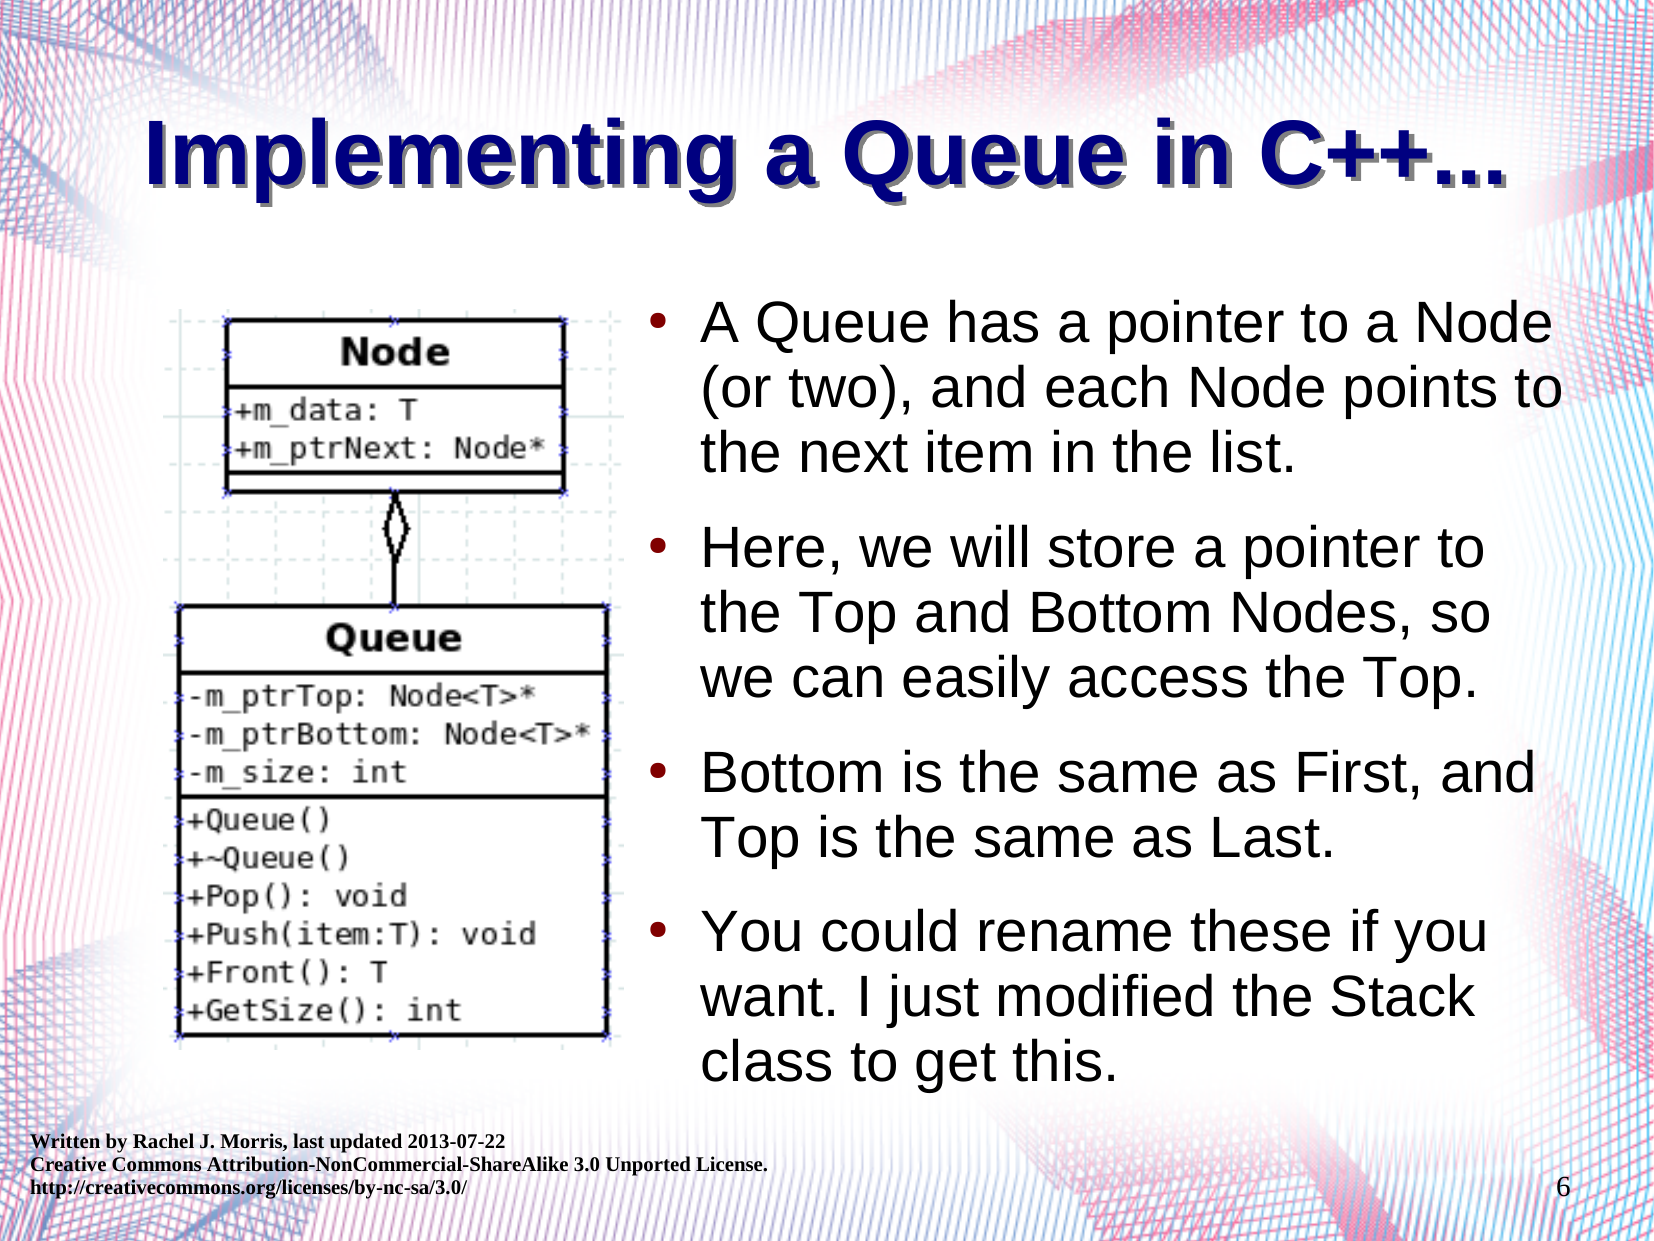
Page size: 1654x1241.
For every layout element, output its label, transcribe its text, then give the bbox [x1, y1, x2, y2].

picture [0, 0, 1654, 1241]
list A Queue has a pointer to a Node (or two), and each Node points to the next item in the list. Here, we will store a pointer to the Top and Bottom Nodes, so we can easily access the Top. Bottom is the same as First, and Top is the same as Last. You could rename these if you want. I just modified the Stack class to get this. [630, 290, 1571, 1095]
title Implementing a Queue in C++... [82, 49, 1571, 257]
